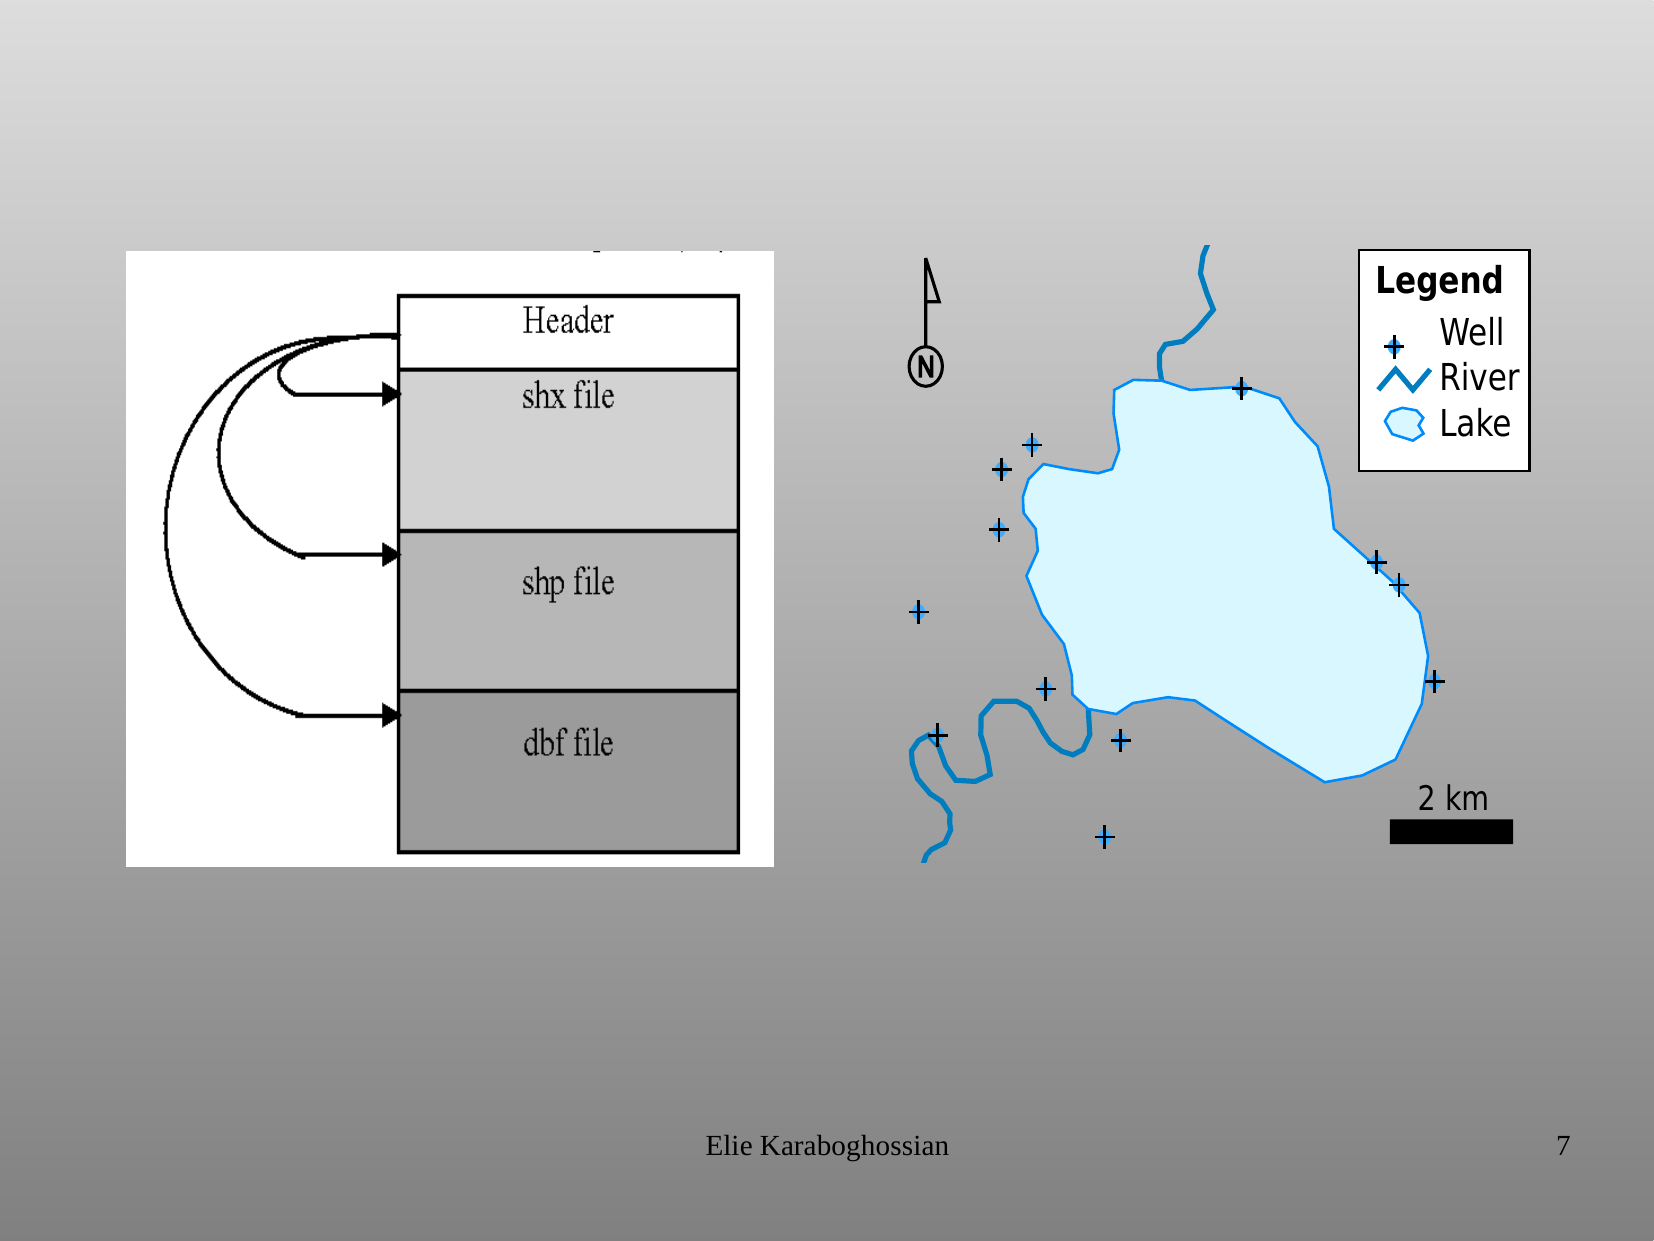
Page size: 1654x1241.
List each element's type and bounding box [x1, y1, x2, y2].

picture [126, 251, 774, 868]
picture [883, 245, 1532, 863]
